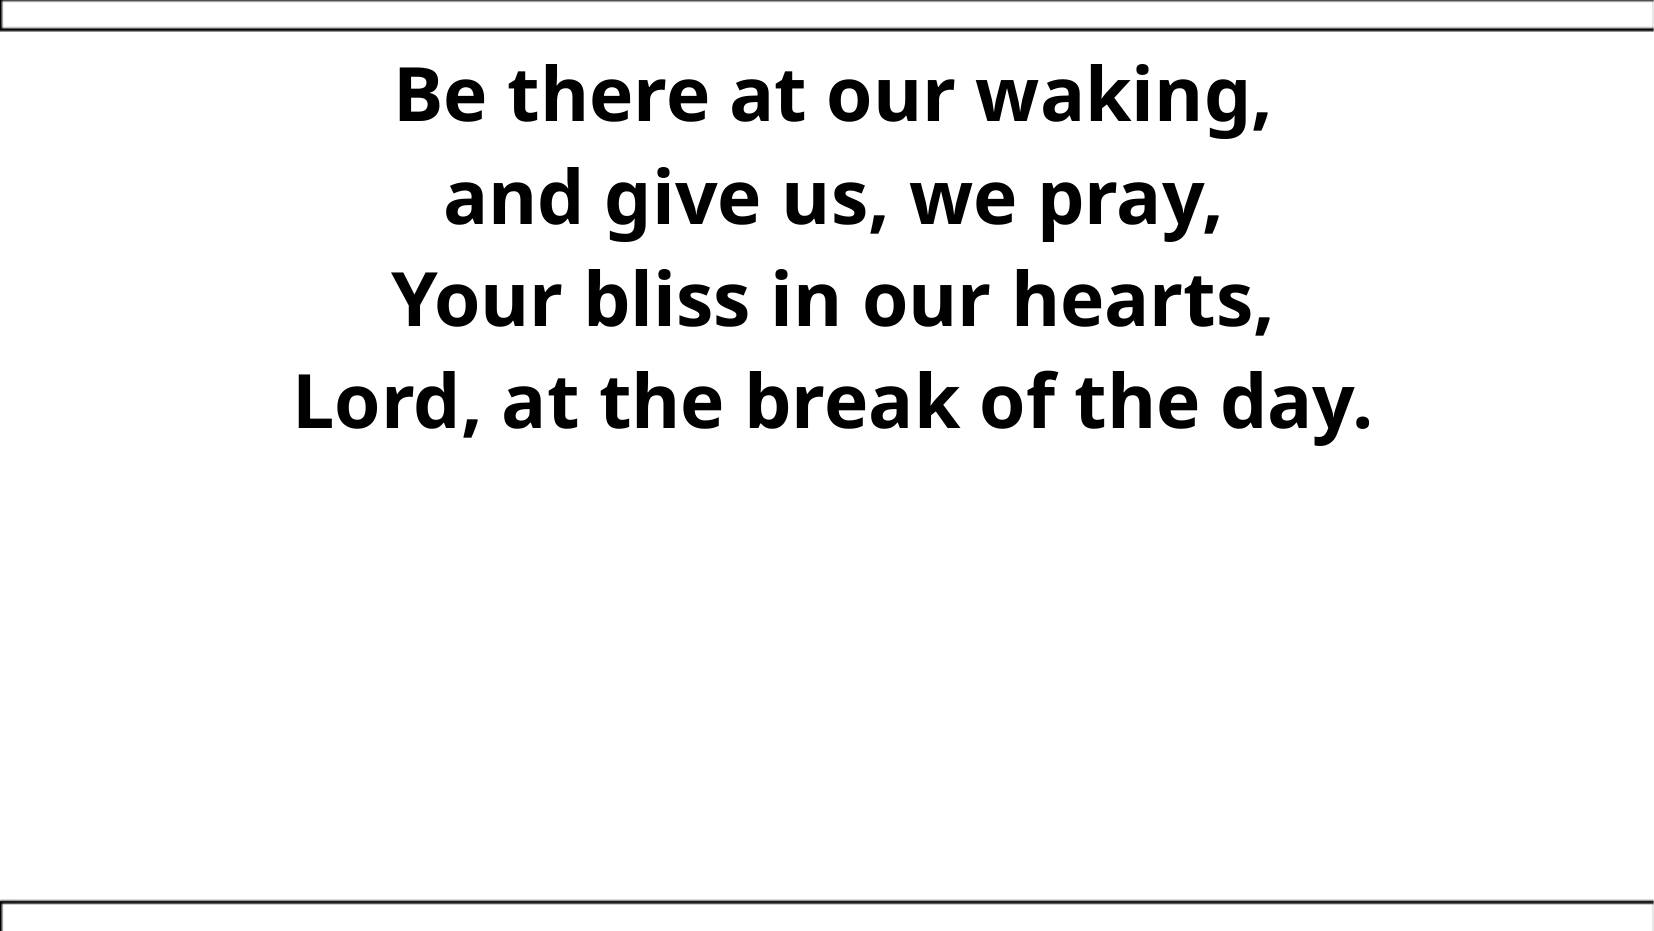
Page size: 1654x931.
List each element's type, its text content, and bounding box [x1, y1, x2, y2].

text_box Be there at our waking, and give us, we pray, Your bliss in our hearts, Lord, at the break of the day. [76, 34, 1592, 449]
picture [0, 0, 1654, 931]
